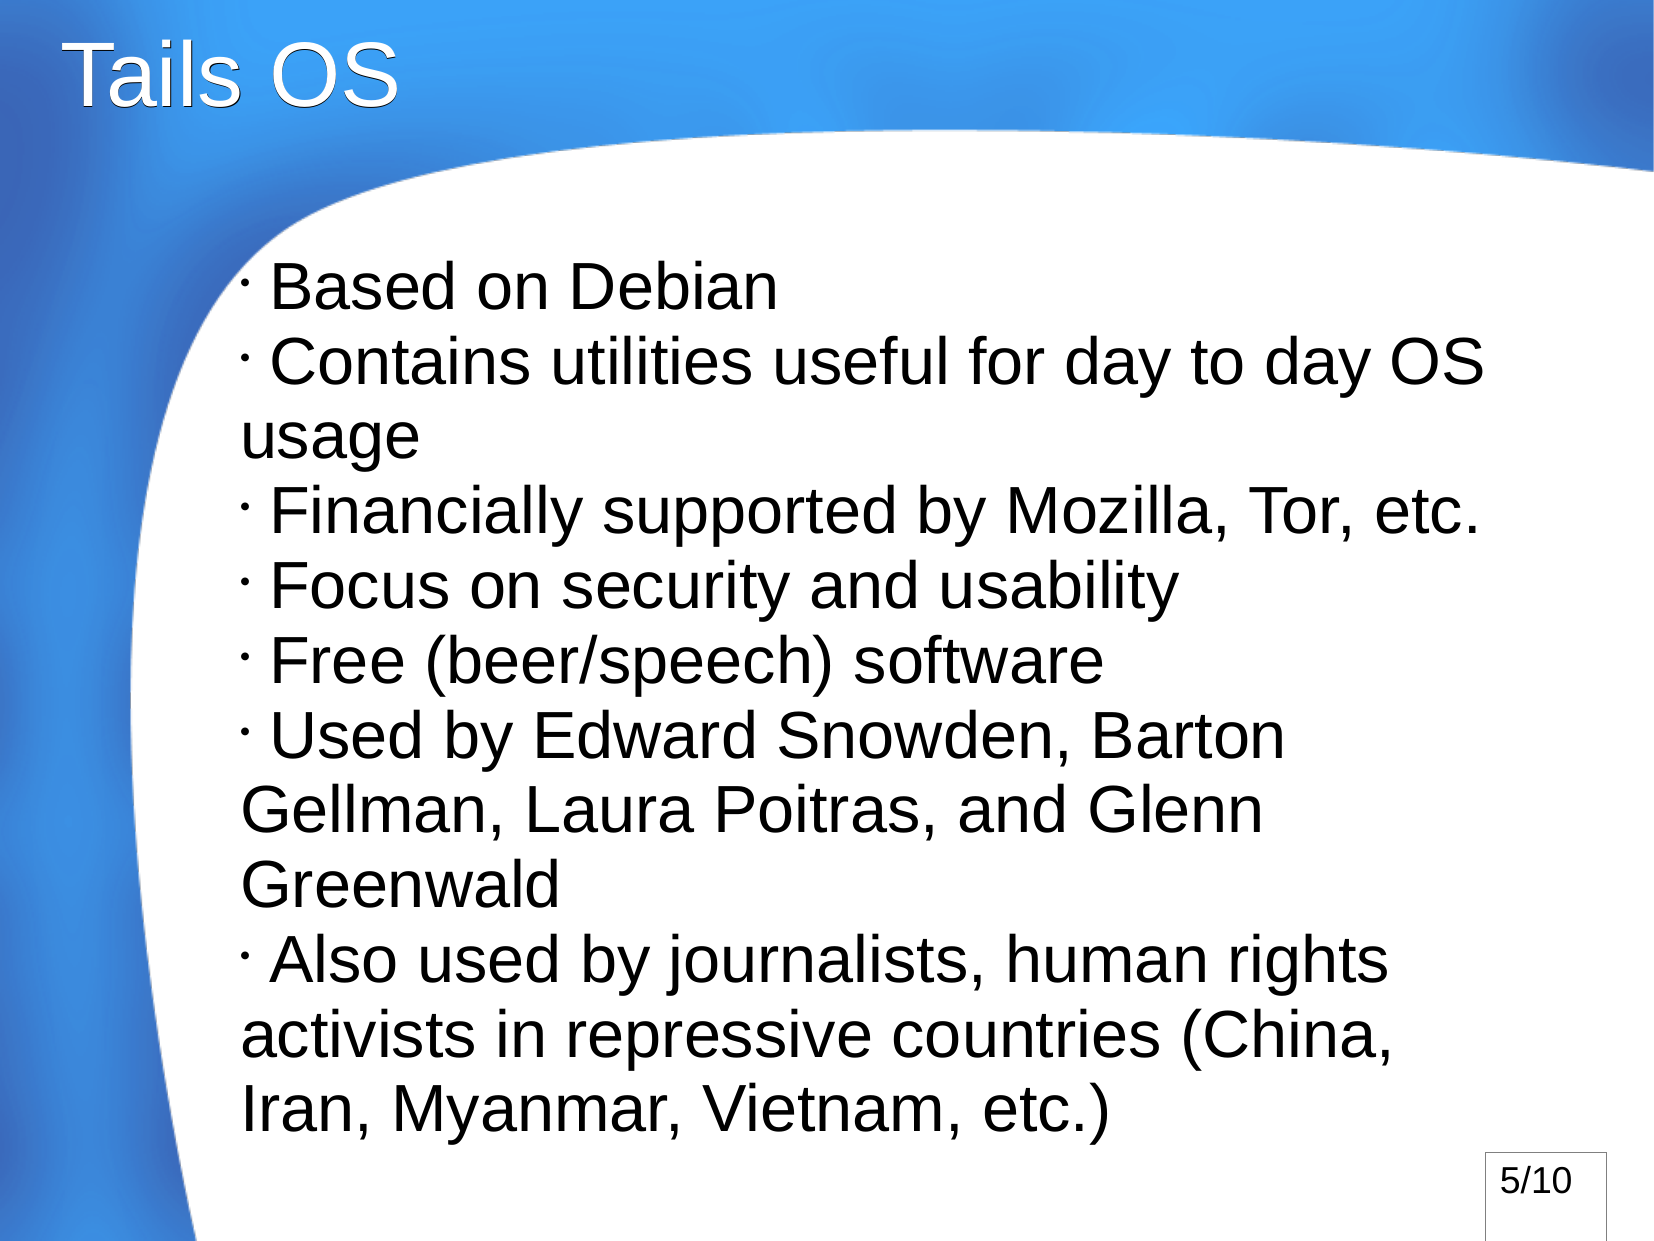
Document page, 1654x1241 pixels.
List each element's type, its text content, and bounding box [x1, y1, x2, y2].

text_box <number>/10 [1485, 1152, 1607, 1241]
subtitle Based on Debian Contains utilities useful for day to day OS usage Financially supported by Mozilla, Tor, etc. Focus on security and usability Free (beer/speech) software Used by Edward Snowden, Barton Gellman, Laura Poitras, and Glenn Greenwald Also used by journalists, human rights activists in repressive countries (China, Iran, Myanmar, Vietnam, etc.) [240, 248, 1538, 1147]
title Tails OS [60, 15, 1531, 136]
picture [0, 0, 1654, 1241]
